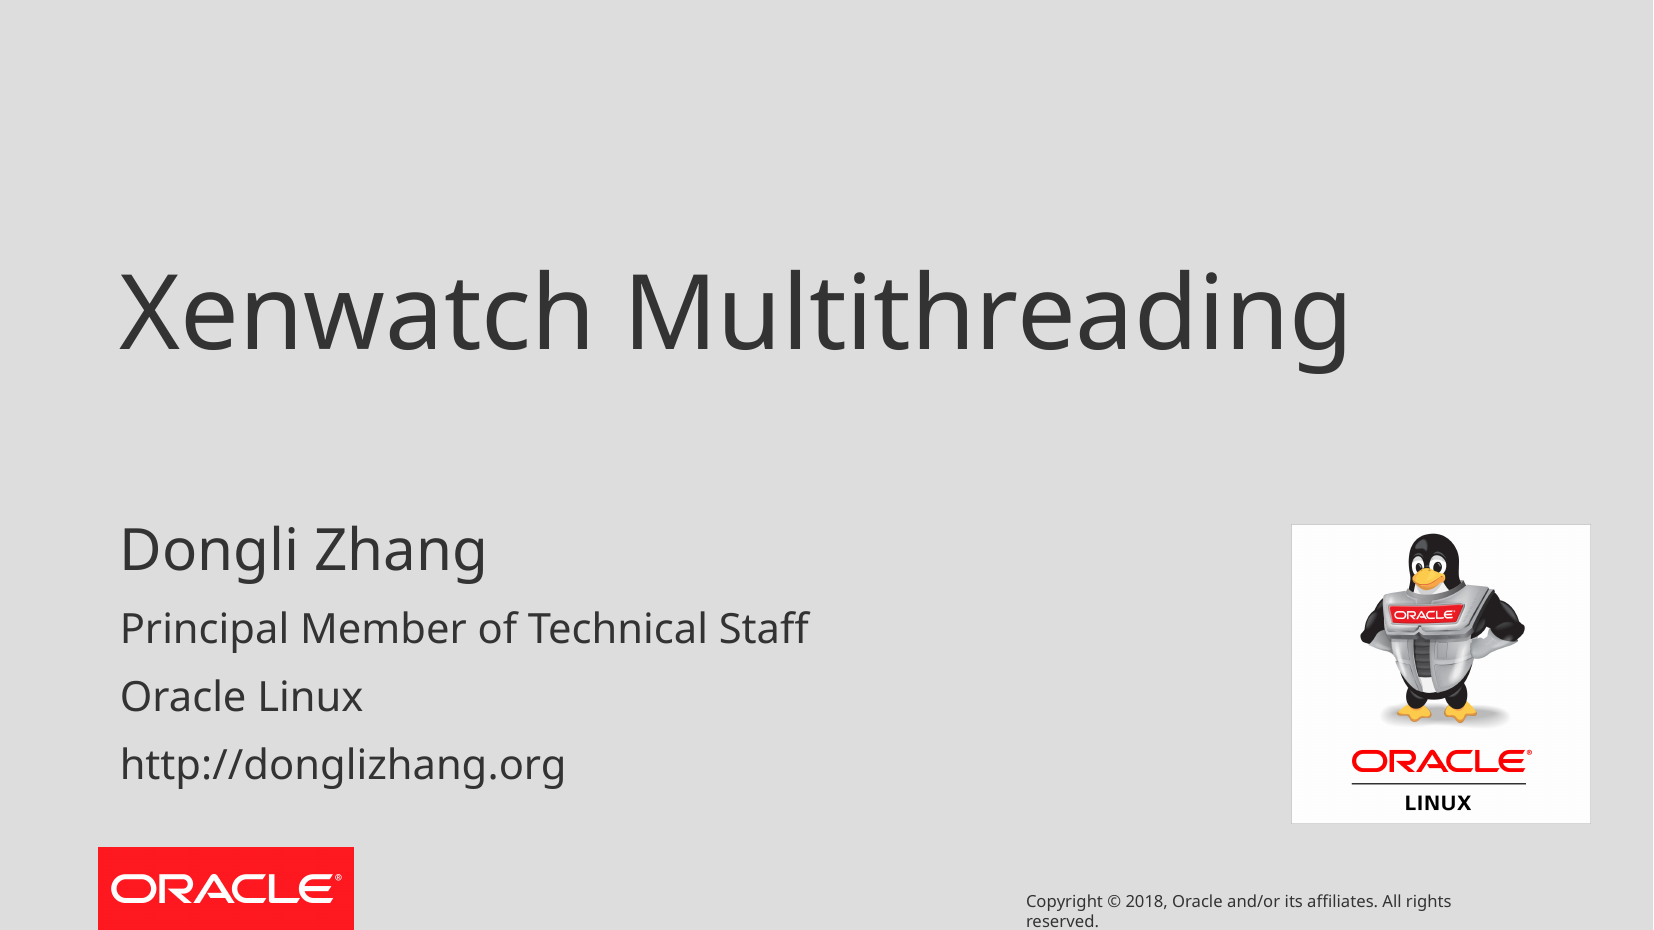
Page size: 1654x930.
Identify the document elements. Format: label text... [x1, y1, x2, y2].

text_box Copyright © 2018, Oracle and/or its affiliates. All rights reserved. [1011, 883, 1534, 918]
picture [98, 847, 354, 930]
picture [1291, 524, 1591, 824]
text_box Xenwatch Multithreading [105, 230, 1531, 363]
text_box Dongli Zhang Principal Member of Technical Staff Oracle Linux http://donglizhang.org [105, 484, 1531, 734]
